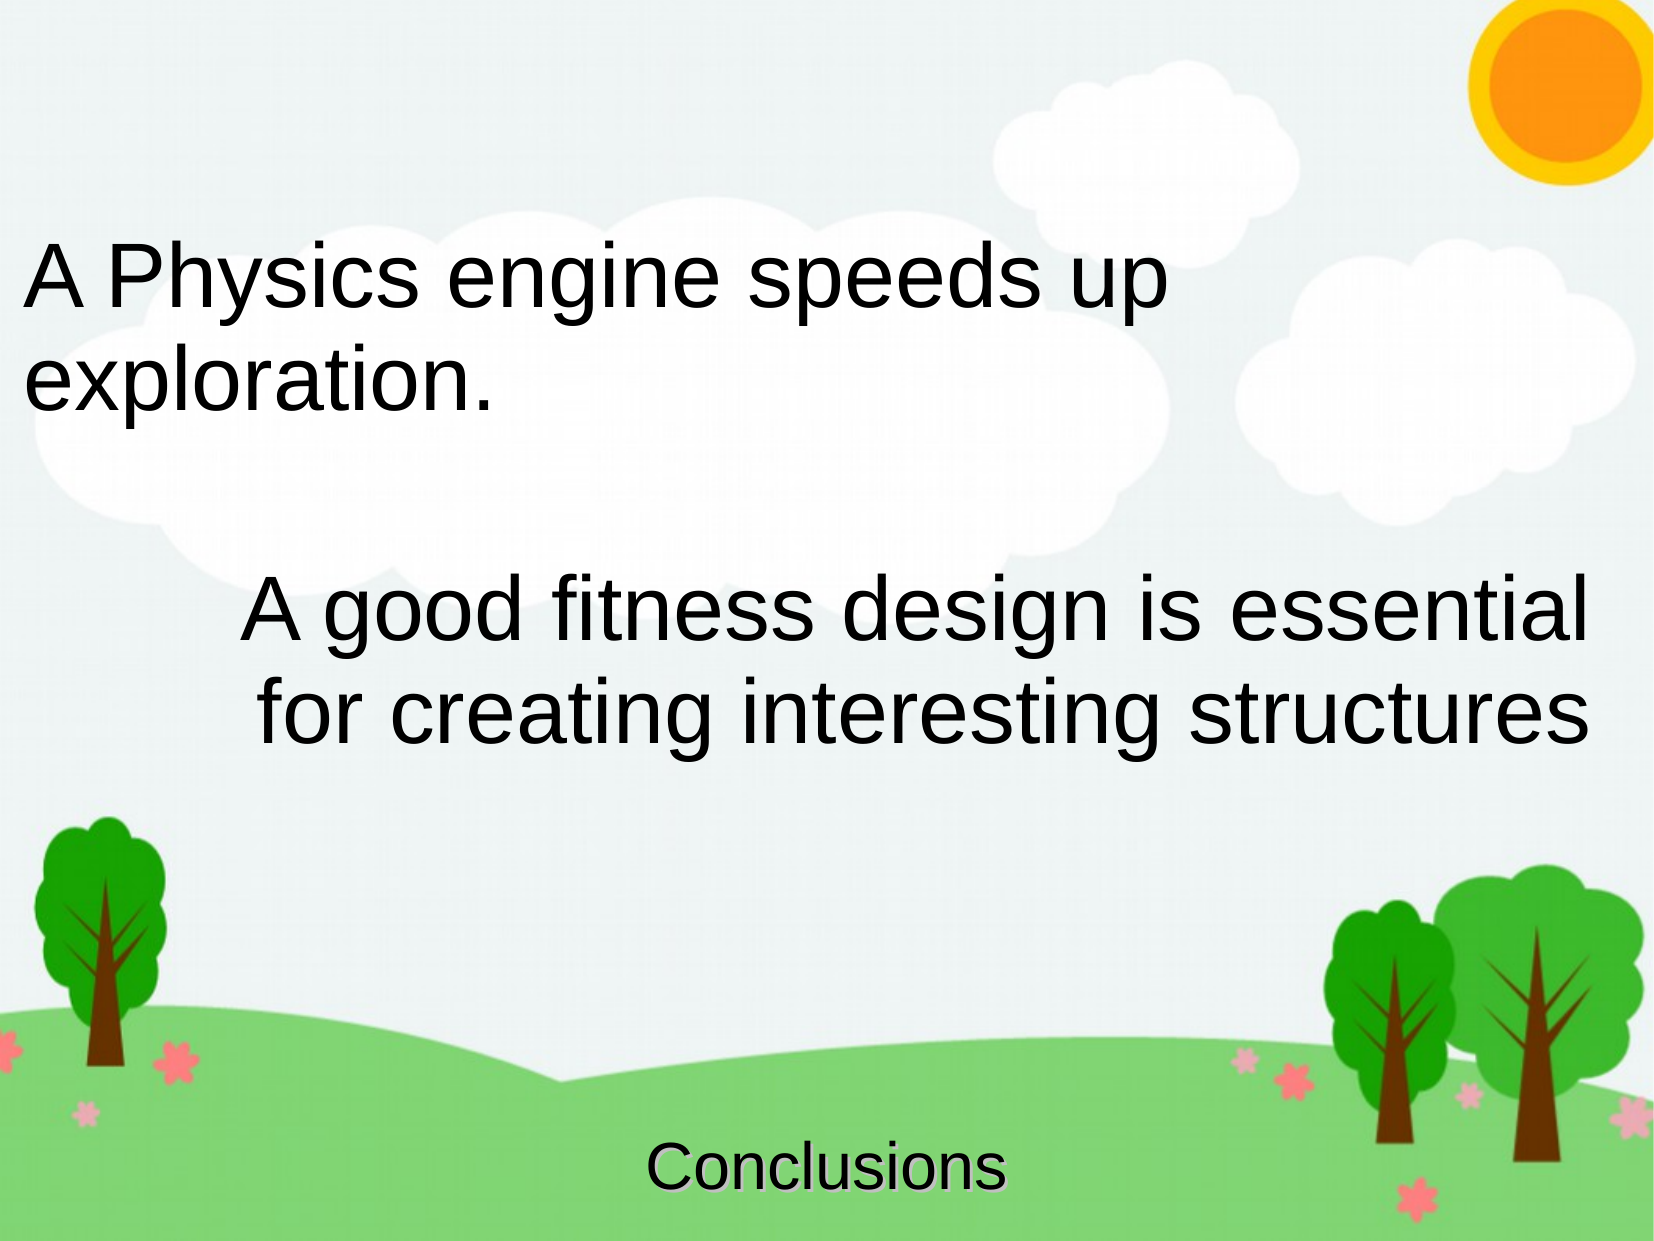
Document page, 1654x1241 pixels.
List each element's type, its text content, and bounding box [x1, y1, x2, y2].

title A good fitness design is essential for creating interesting structures [128, 455, 1594, 866]
subtitle Conclusions [401, 1086, 1252, 1241]
title A Physics engine speeds up exploration. [23, 224, 1489, 636]
picture [0, 0, 1654, 1241]
